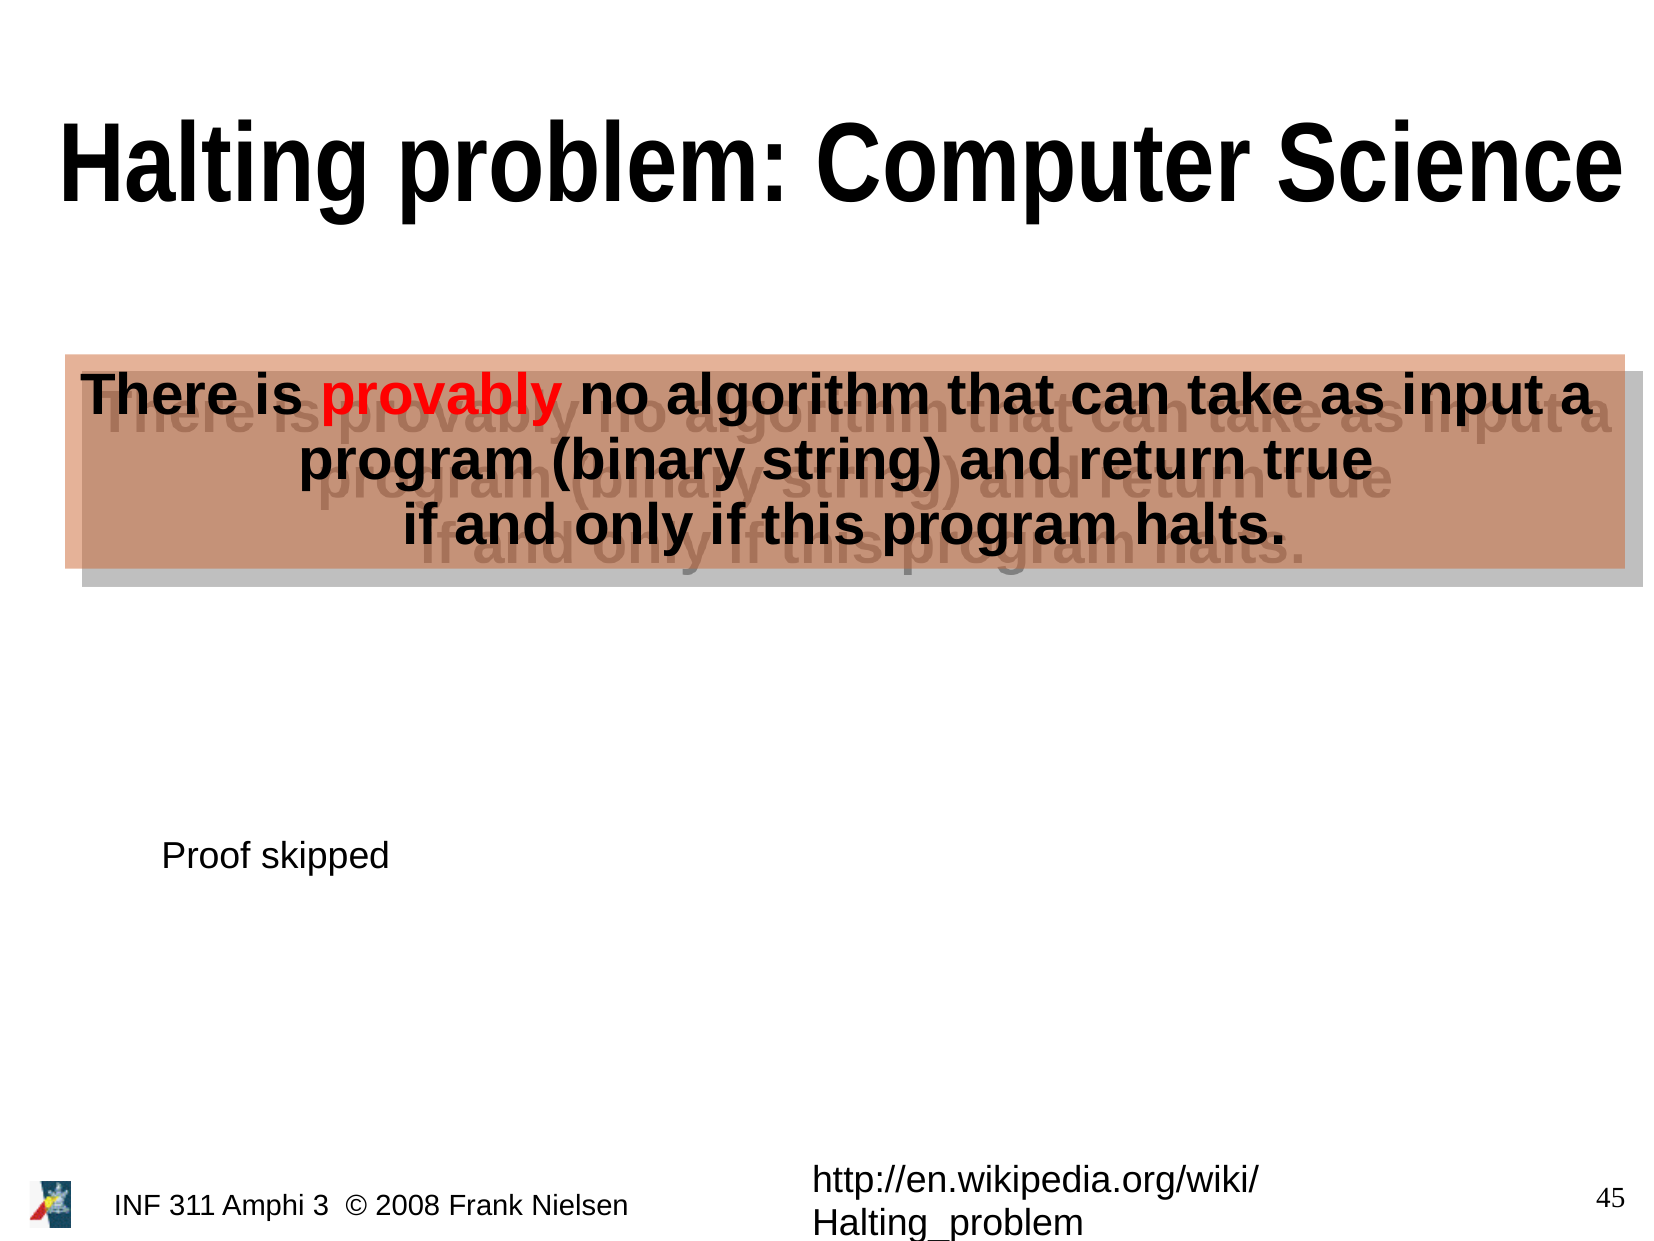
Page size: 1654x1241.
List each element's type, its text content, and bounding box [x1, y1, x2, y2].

picture [29, 1181, 71, 1228]
text_box http://en.wikipedia.org/wiki/Halting_problem [797, 1151, 1545, 1209]
text_box Halting problem: Computer Science [17, 88, 1641, 233]
text_box Proof skipped [146, 826, 405, 884]
text_box There is provably no algorithm that can take as input a program (binary string) and return true if and only if this program halts. [65, 354, 1625, 569]
